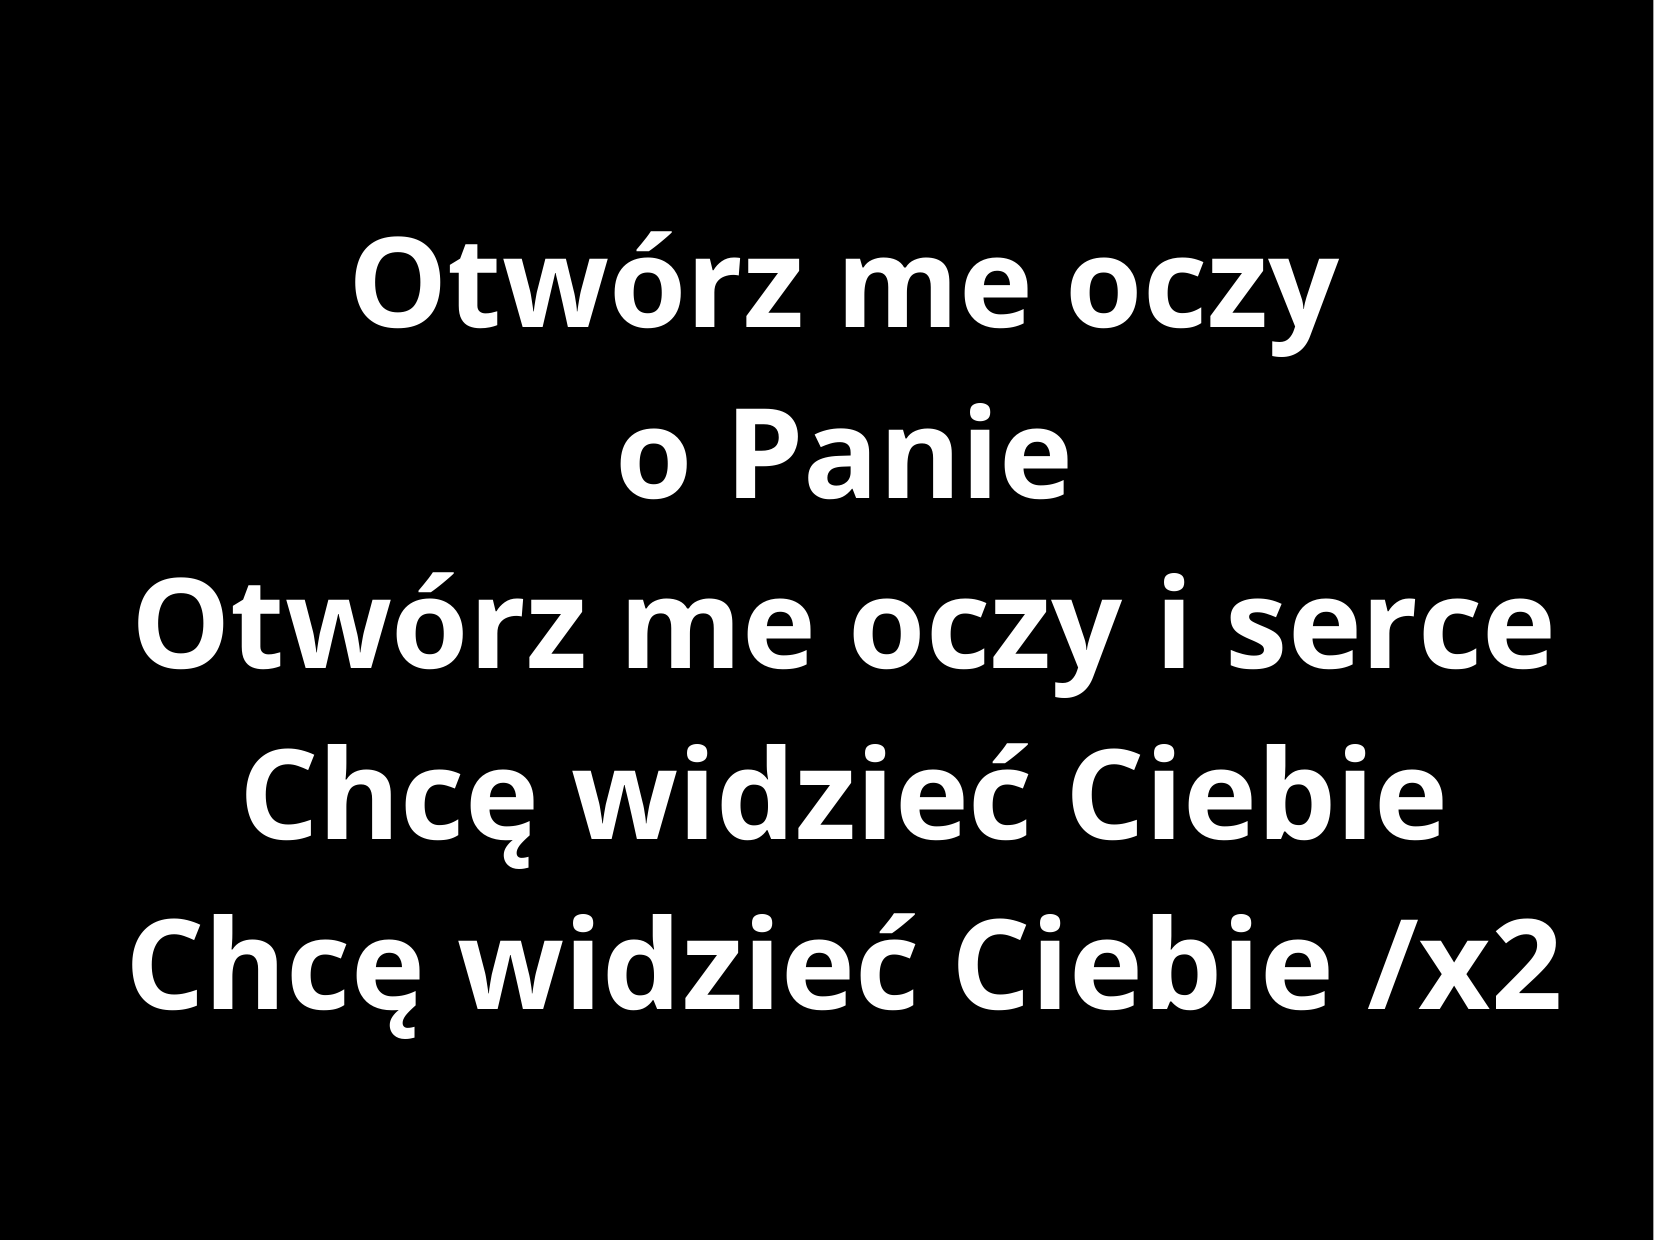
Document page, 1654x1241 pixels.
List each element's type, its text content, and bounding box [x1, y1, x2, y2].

subtitle Otwórz me oczy o Panie Otwórz me oczy i serce Chcę widzieć Ciebie Chcę widzieć Ciebie /x2 [0, 0, 1654, 1241]
